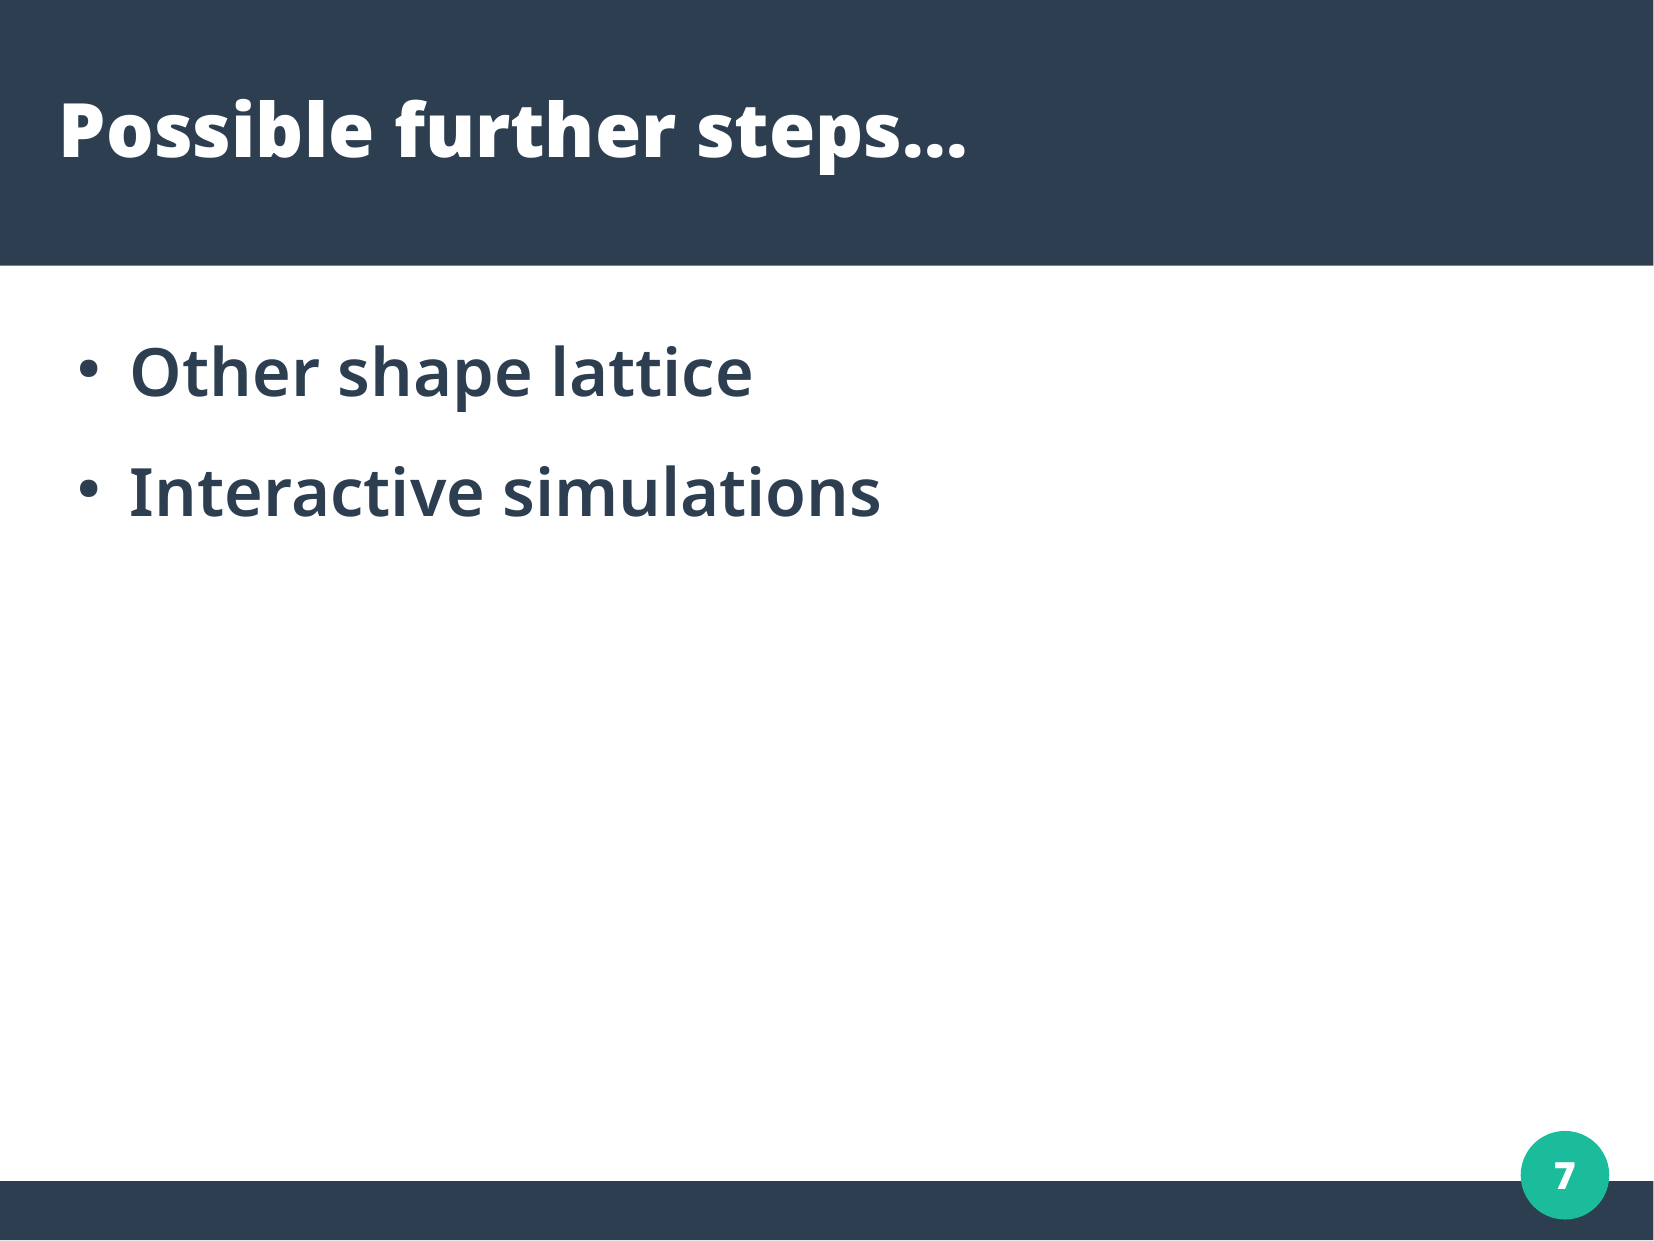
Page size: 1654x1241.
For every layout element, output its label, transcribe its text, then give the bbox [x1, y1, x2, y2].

title Possible further steps... [59, 49, 1595, 207]
list Other shape lattice Interactive simulations [59, 324, 1595, 1152]
